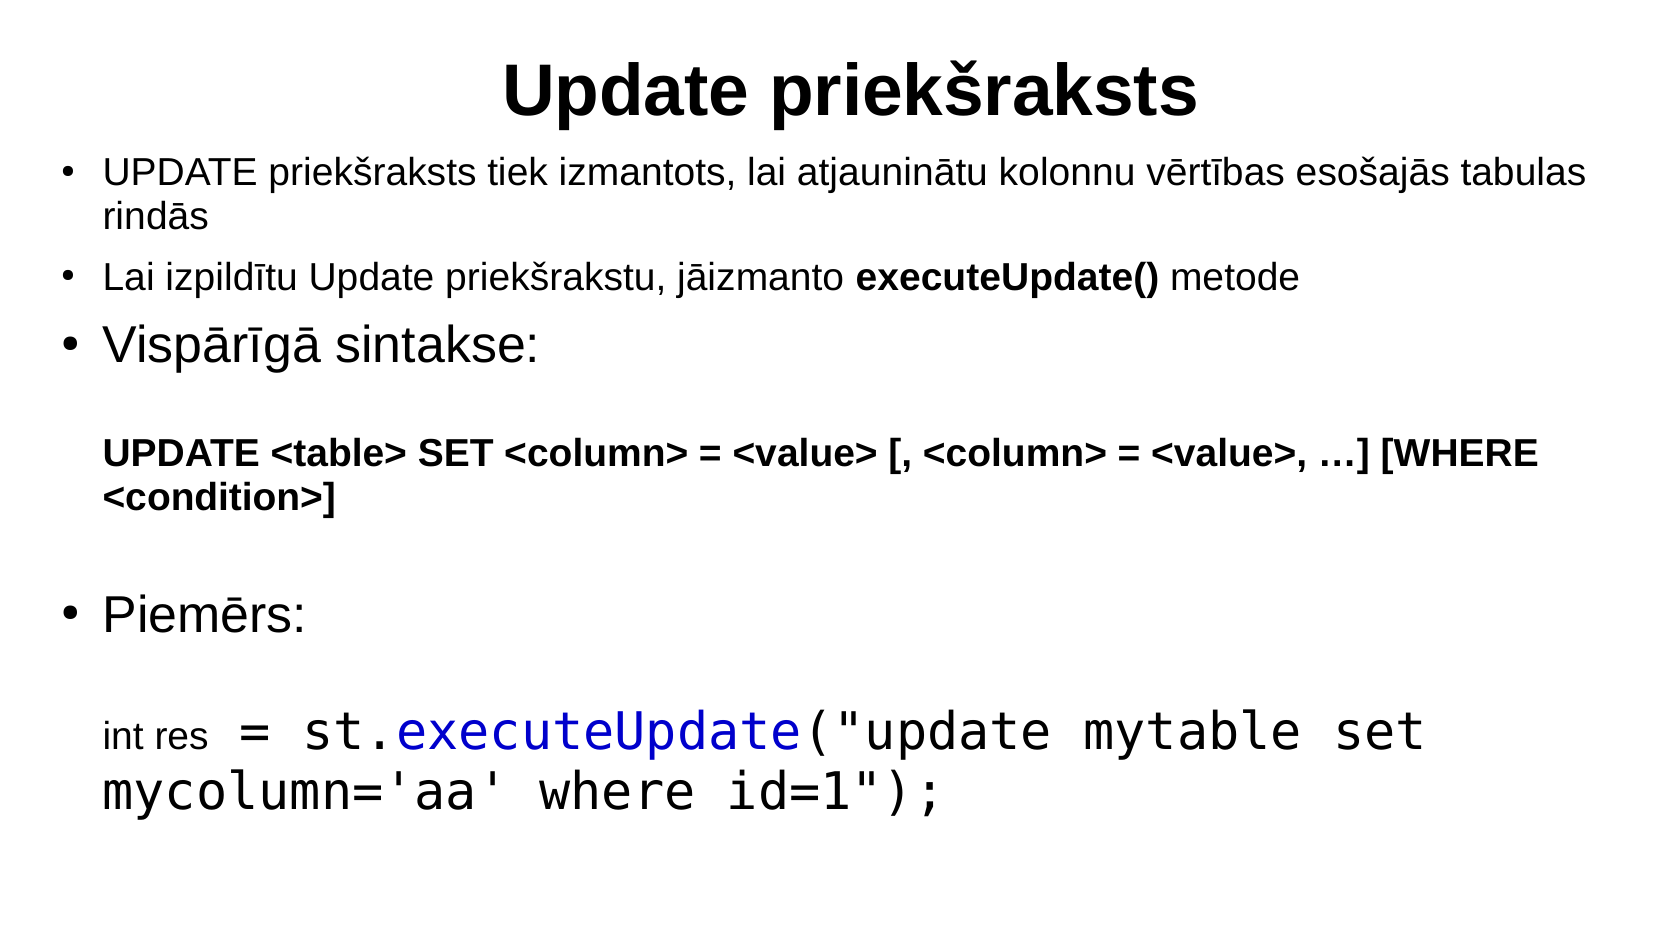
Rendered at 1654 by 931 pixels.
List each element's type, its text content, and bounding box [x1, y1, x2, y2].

list UPDATE priekšraksts tiek izmantots, lai atjauninātu kolonnu vērtības esošajās tabulas rindās Lai izpildītu Update priekšrakstu, jāizmanto executeUpdate() metode Vispārīgā sintakse: UPDATE <table> SET <column> = <value> [, <column> = <value>, …] [WHERE <condition>] Piemērs: int res = st.executeUpdate("update mytable set mycolumn='aa' where id=1"); [47, 150, 1607, 913]
title Update priekšraksts [106, 30, 1595, 150]
